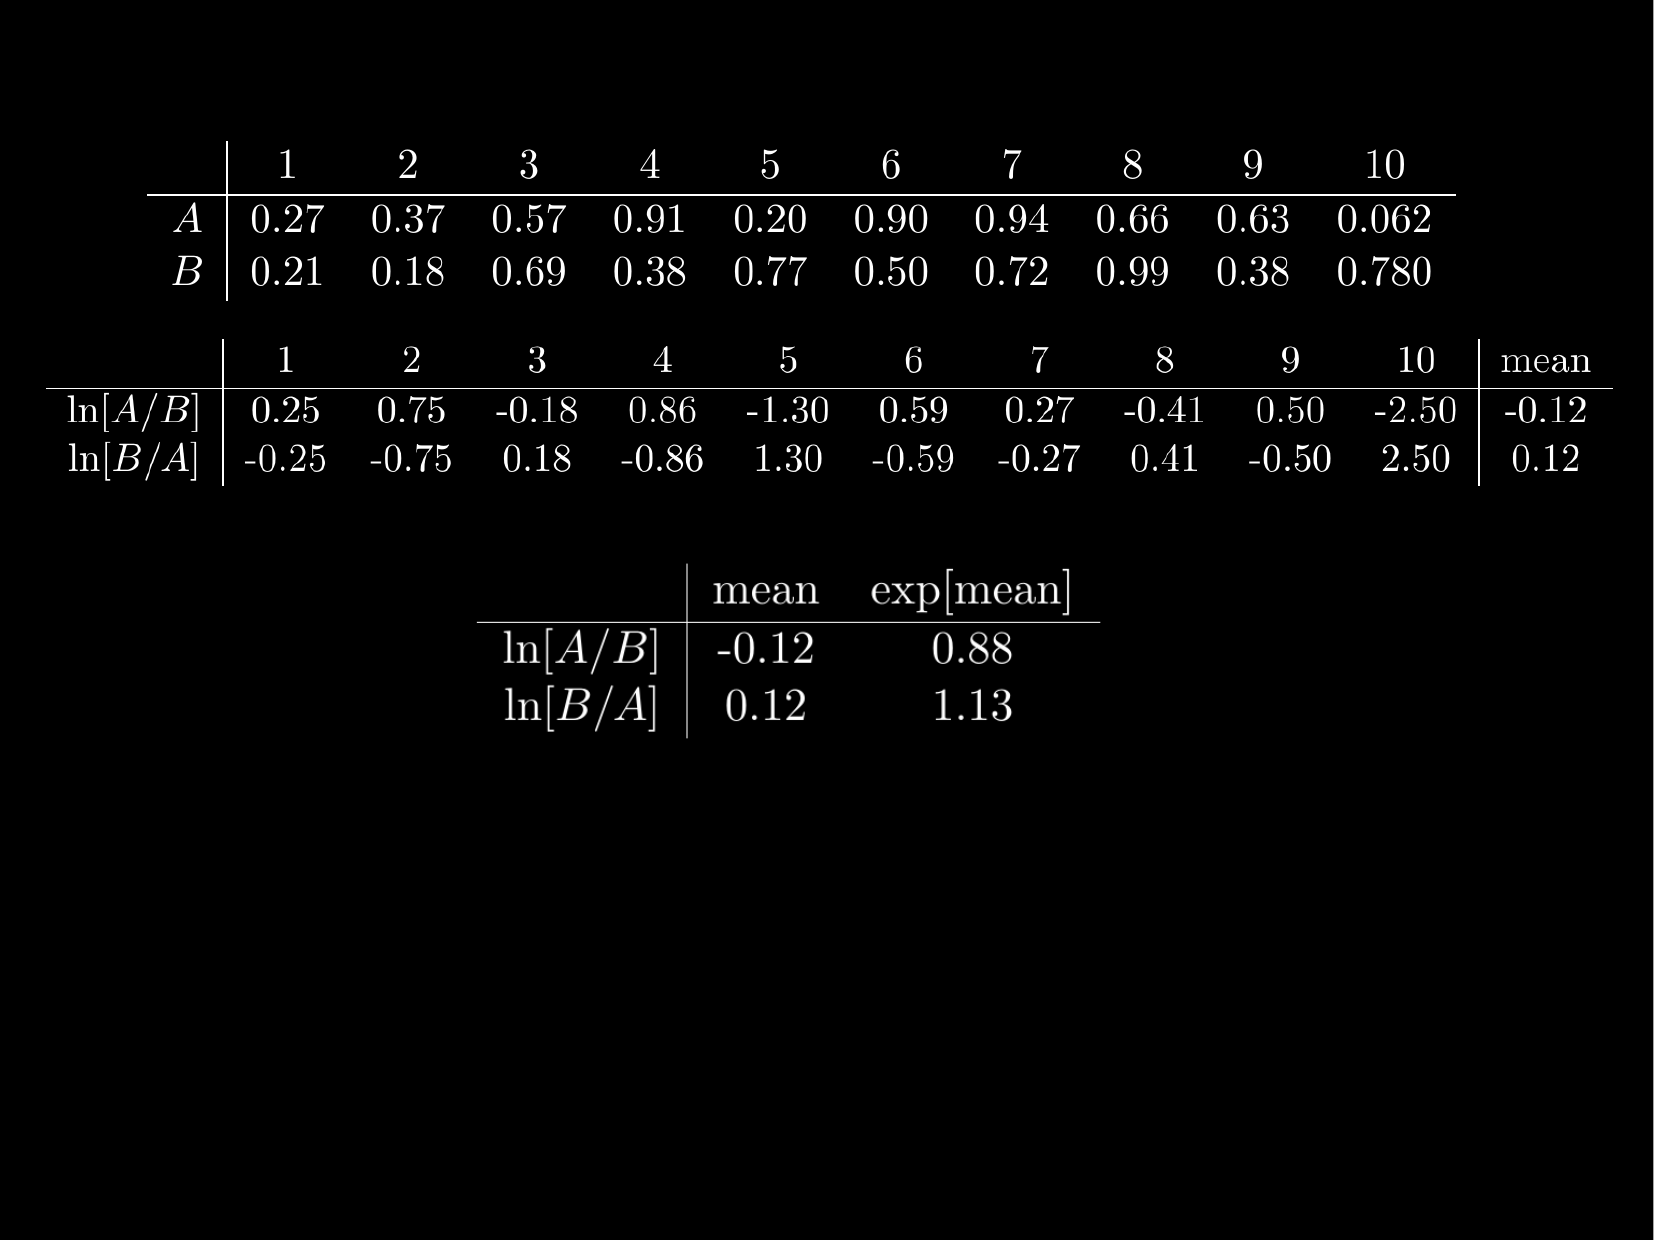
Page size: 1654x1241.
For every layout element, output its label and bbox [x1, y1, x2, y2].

picture [464, 555, 1110, 747]
picture [36, 326, 1619, 495]
picture [130, 130, 1465, 302]
